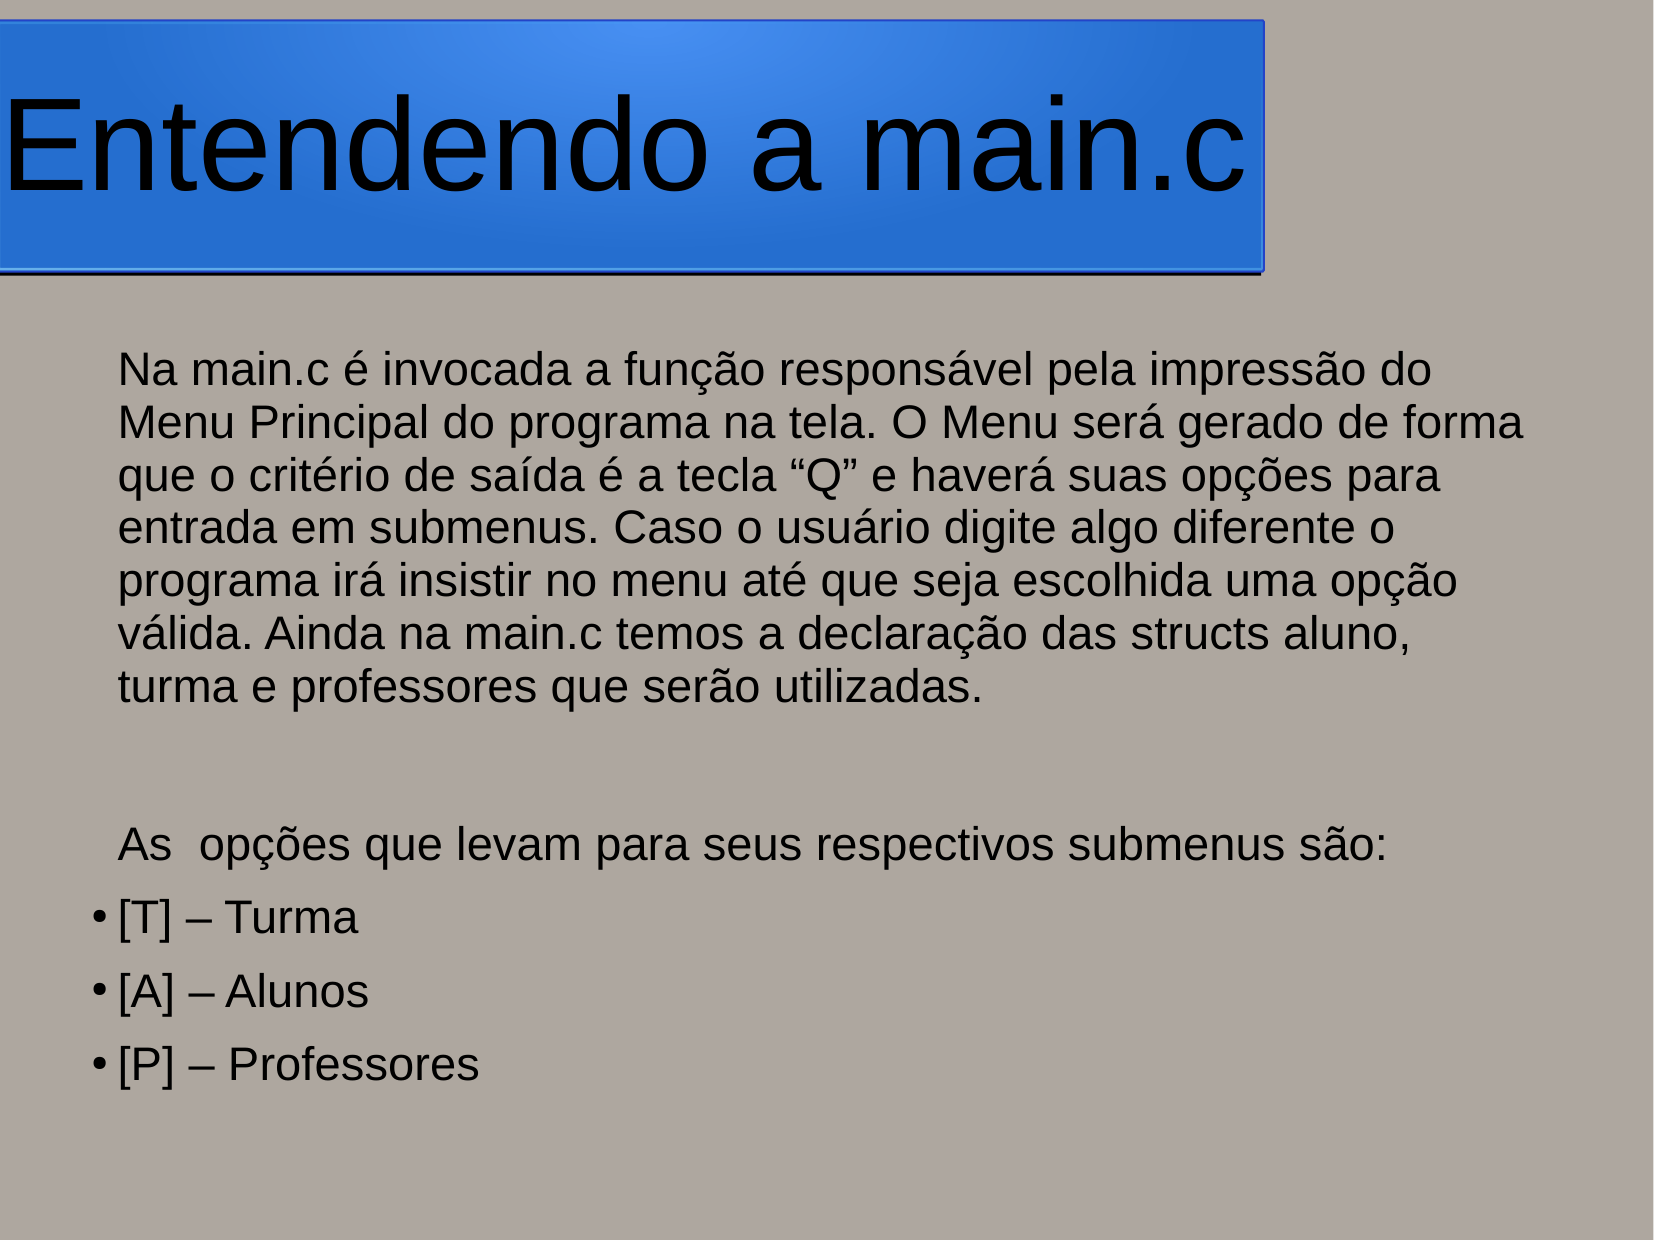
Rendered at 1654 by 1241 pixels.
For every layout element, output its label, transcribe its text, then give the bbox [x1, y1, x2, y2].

list Na main.c é invocada a função responsável pela impressão do Menu Principal do programa na tela. O Menu será gerado de forma que o critério de saída é a tecla “Q” e haverá suas opções para entrada em submenus. Caso o usuário digite algo diferente o programa irá insistir no menu até que seja escolhida uma opção válida. Ainda na main.c temos a declaração das structs aluno, turma e professores que serão utilizadas. As opções que levam para seus respectivos submenus são: [T] – Turma [A] – Alunos [P] – Professores [82, 290, 1538, 1205]
title Entendendo a main.c [0, 29, 1347, 260]
